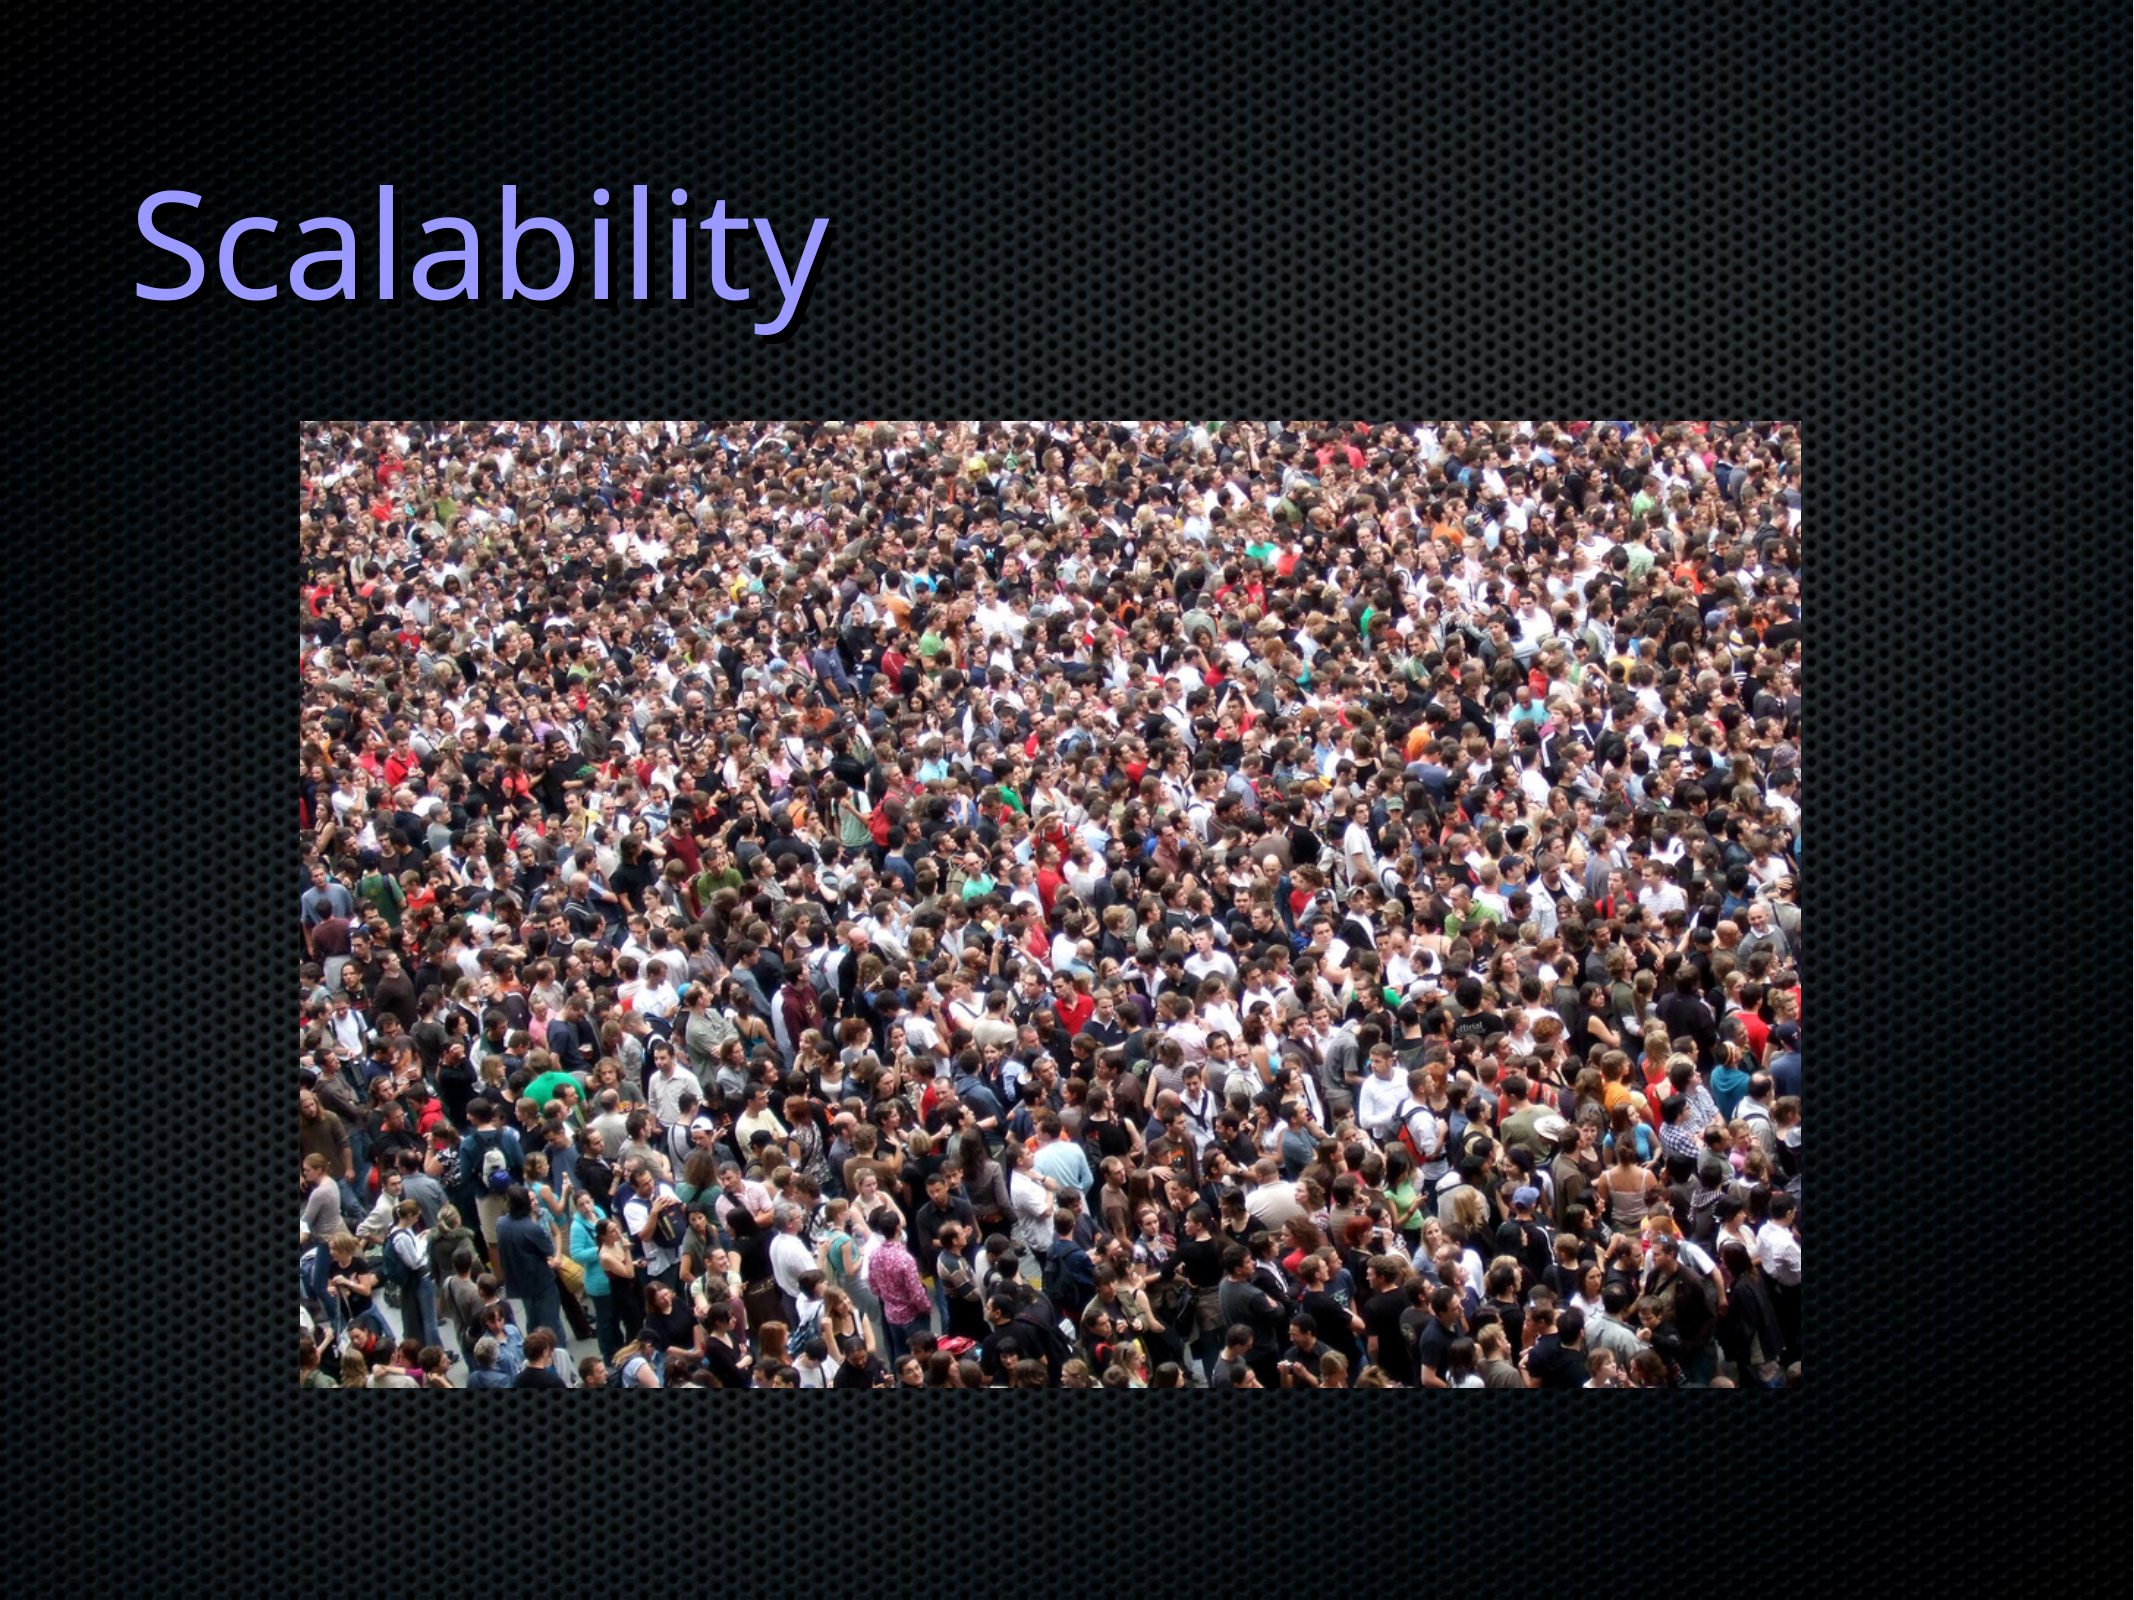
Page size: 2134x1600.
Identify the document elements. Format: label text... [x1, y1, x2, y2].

title Scalability [129, 49, 2005, 435]
picture [0, 0, 2134, 1600]
